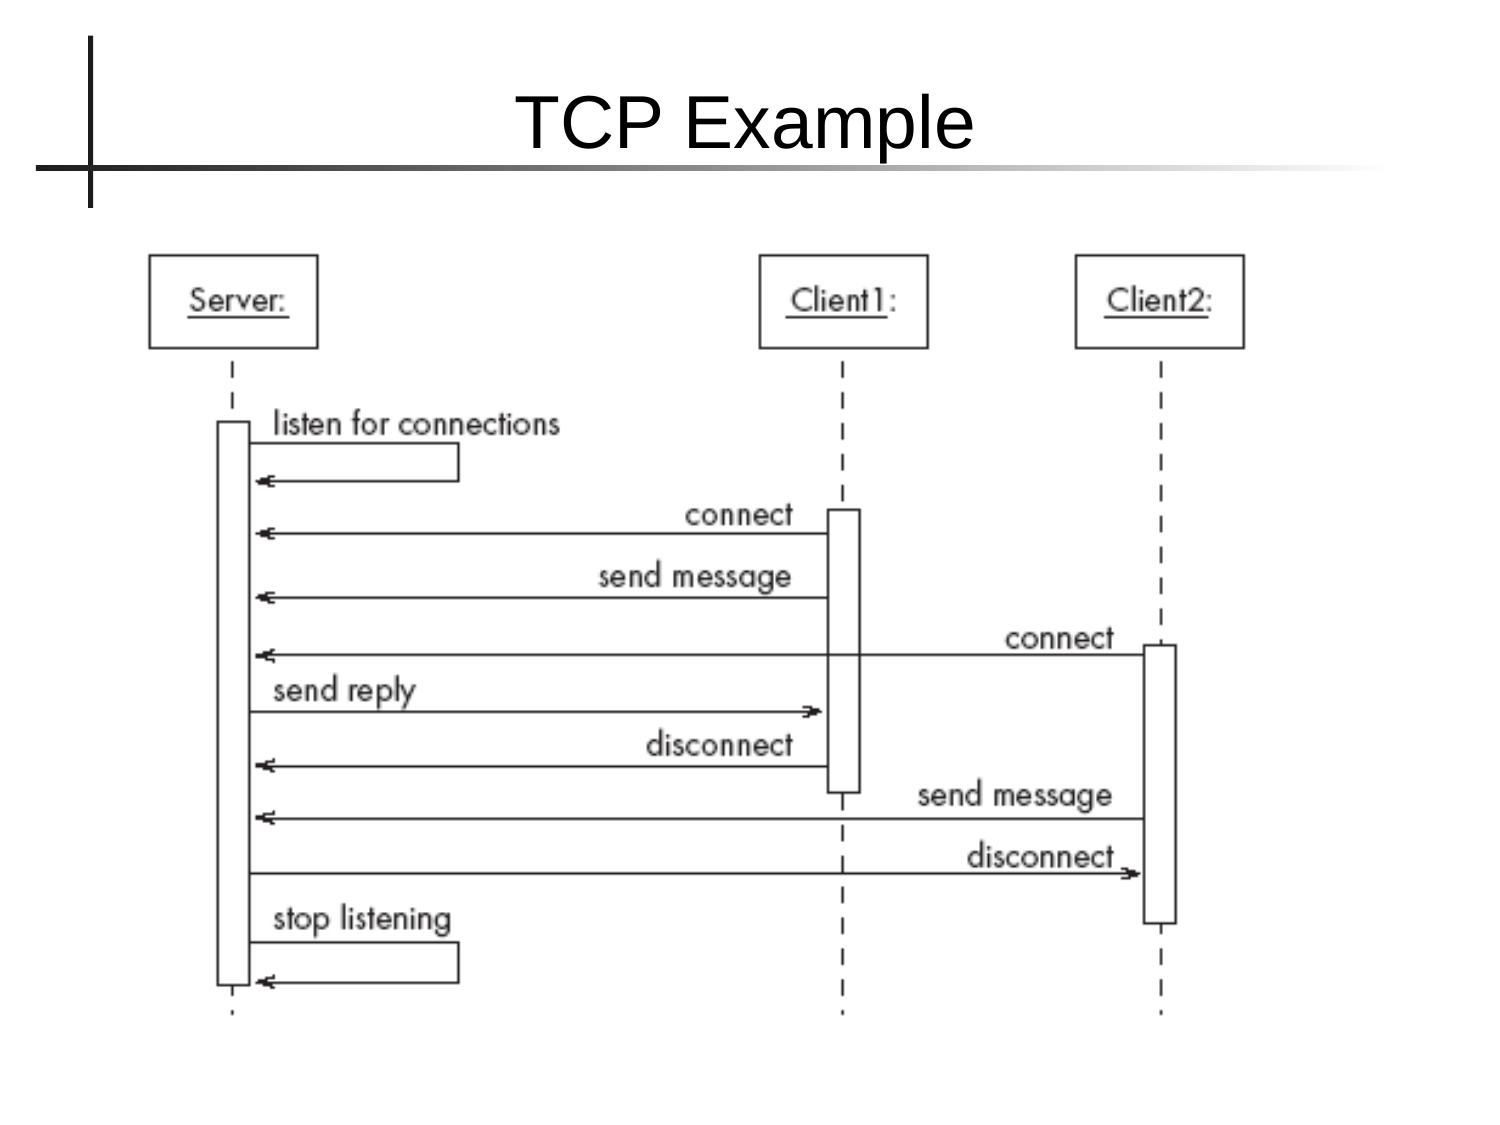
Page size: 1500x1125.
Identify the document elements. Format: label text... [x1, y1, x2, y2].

picture [120, 224, 1270, 1037]
text_box TCP Example [95, 29, 1395, 172]
